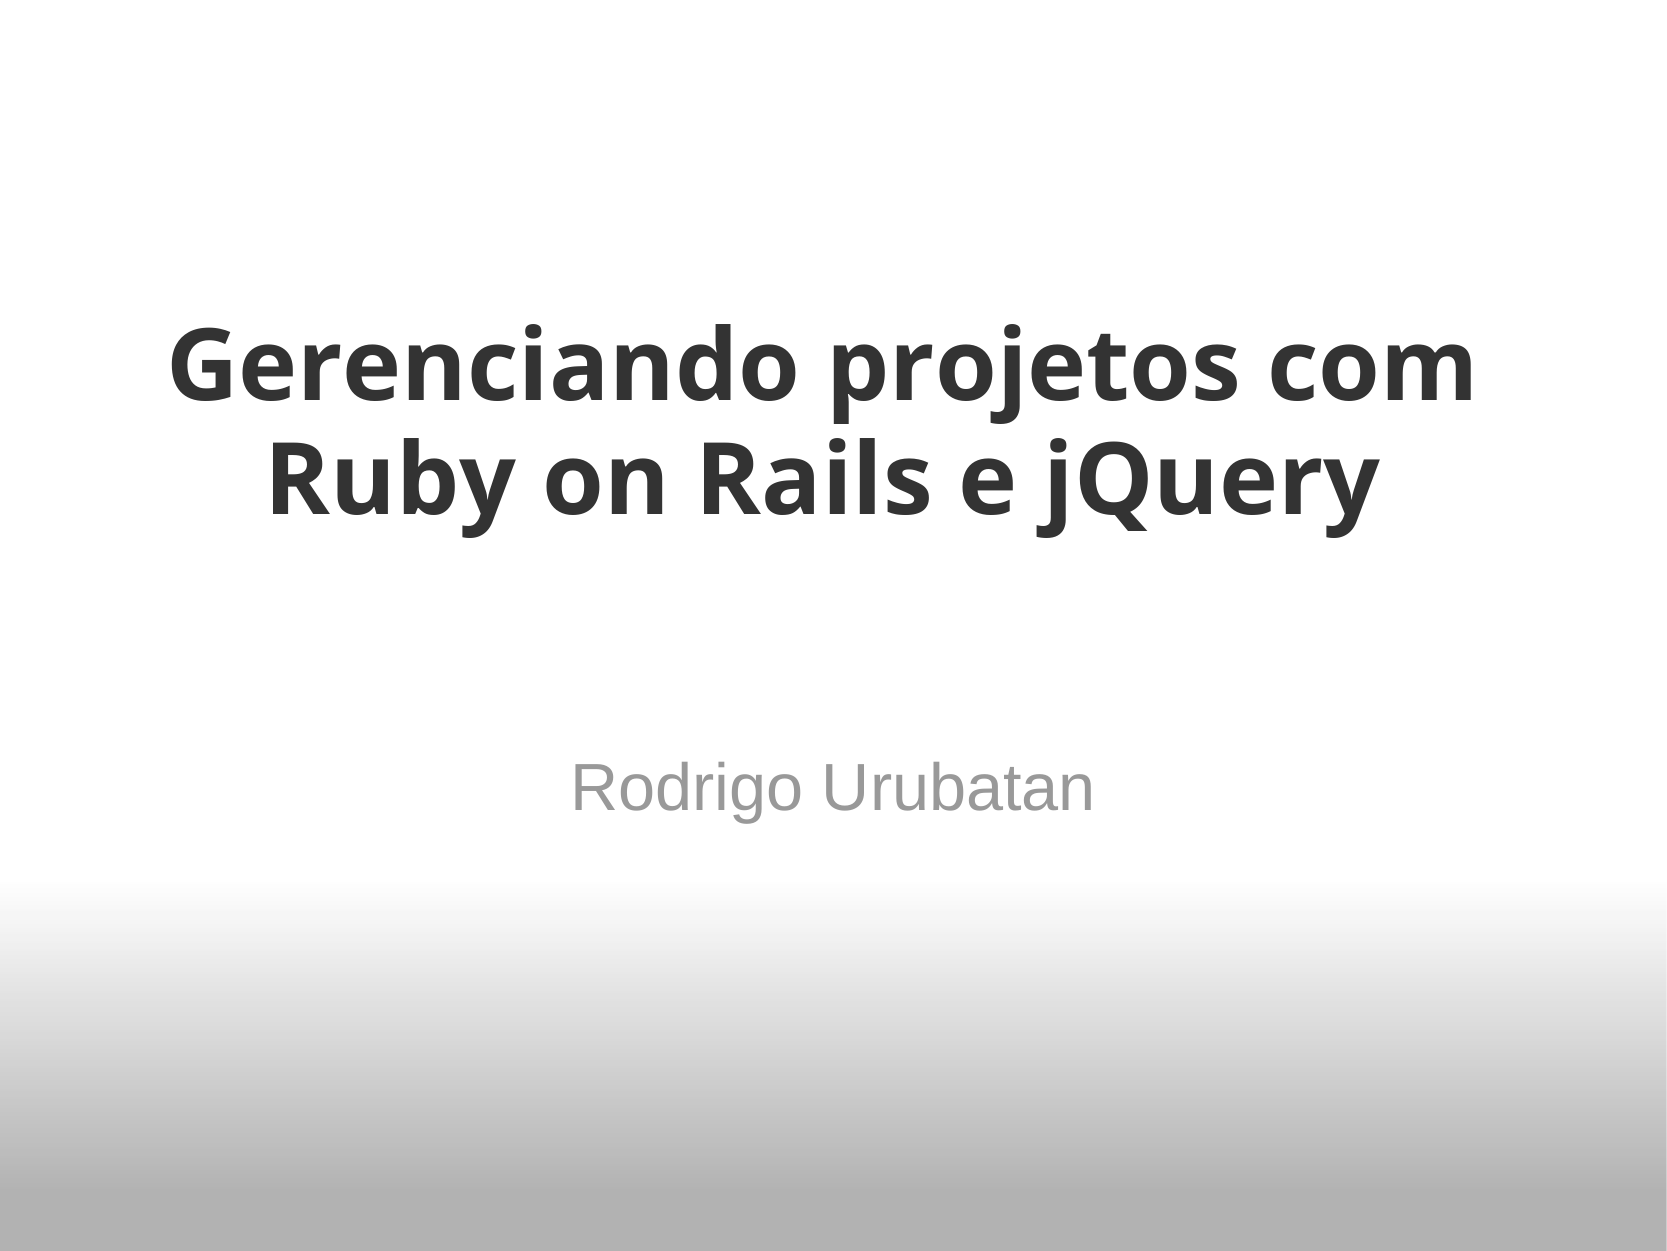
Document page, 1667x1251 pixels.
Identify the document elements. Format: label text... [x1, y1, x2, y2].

picture [0, 0, 1667, 1251]
subtitle Rodrigo Urubatan [290, 750, 1377, 901]
title Gerenciando projetos com Ruby on Rails e jQuery [130, 309, 1516, 652]
